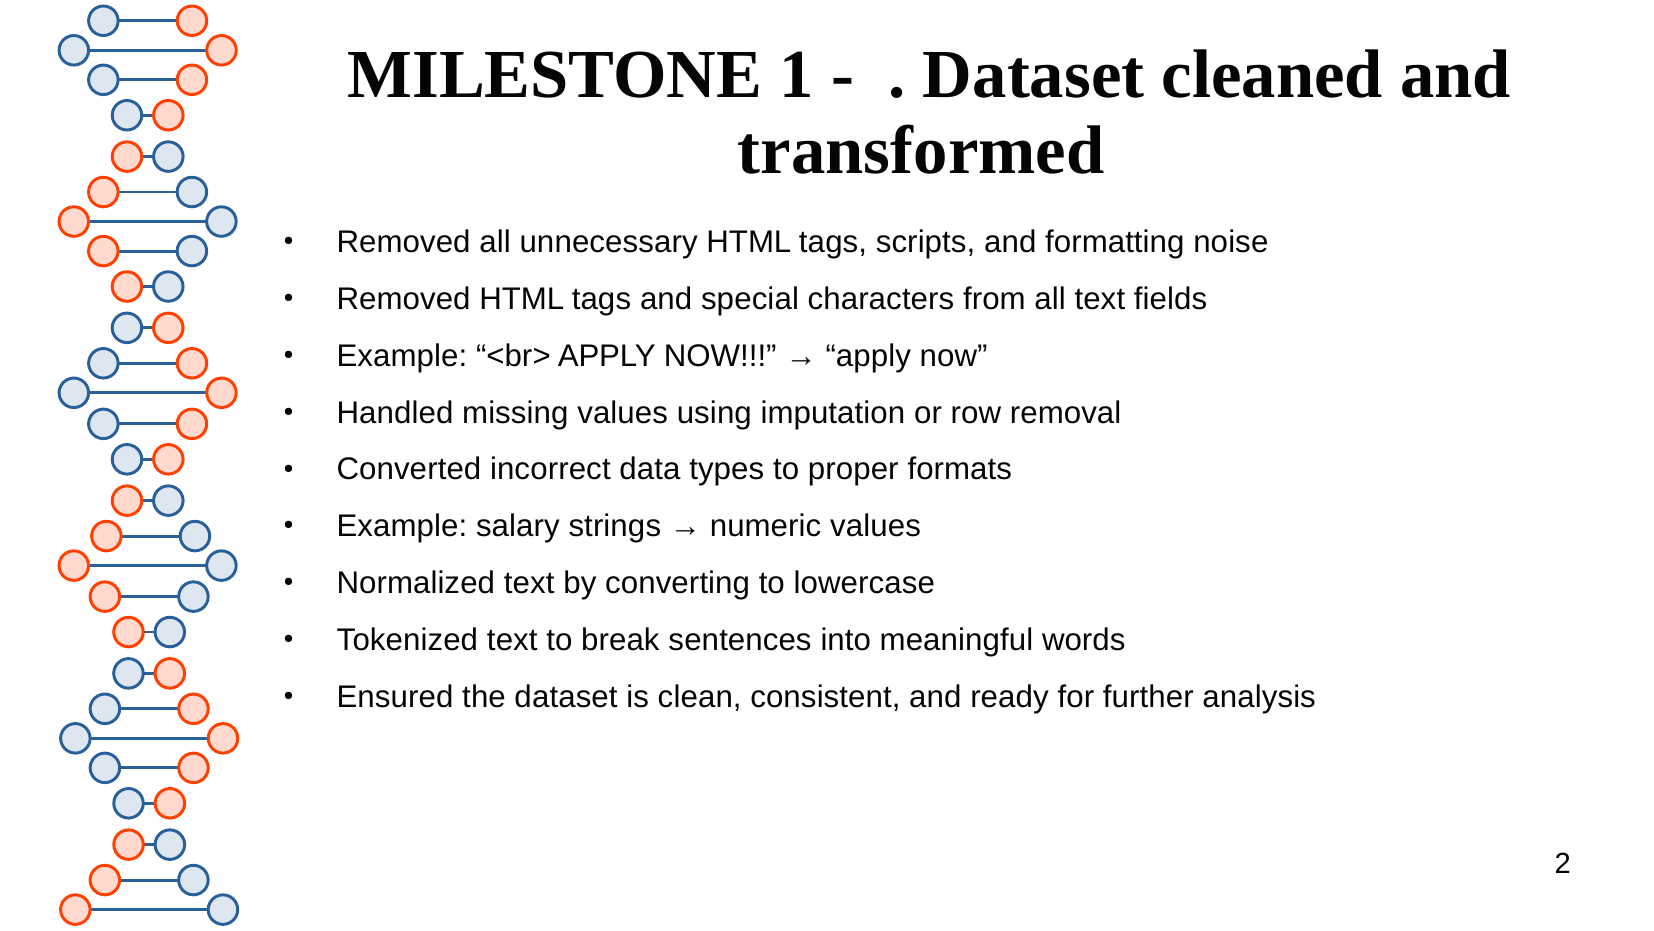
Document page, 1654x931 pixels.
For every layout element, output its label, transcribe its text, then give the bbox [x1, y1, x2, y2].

title MILESTONE 1 - . Dataset cleaned and transformed [265, 35, 1595, 189]
list Removed all unnecessary HTML tags, scripts, and formatting noise Removed HTML tags and special characters from all text fields Example: “<br> APPLY NOW!!!” → “apply now” Handled missing values using imputation or row removal Converted incorrect data types to proper formats Example: salary strings → numeric values Normalized text by converting to lowercase Tokenized text to break sentences into meaningful words Ensured the dataset is clean, consistent, and ready for further analysis [265, 224, 1595, 764]
